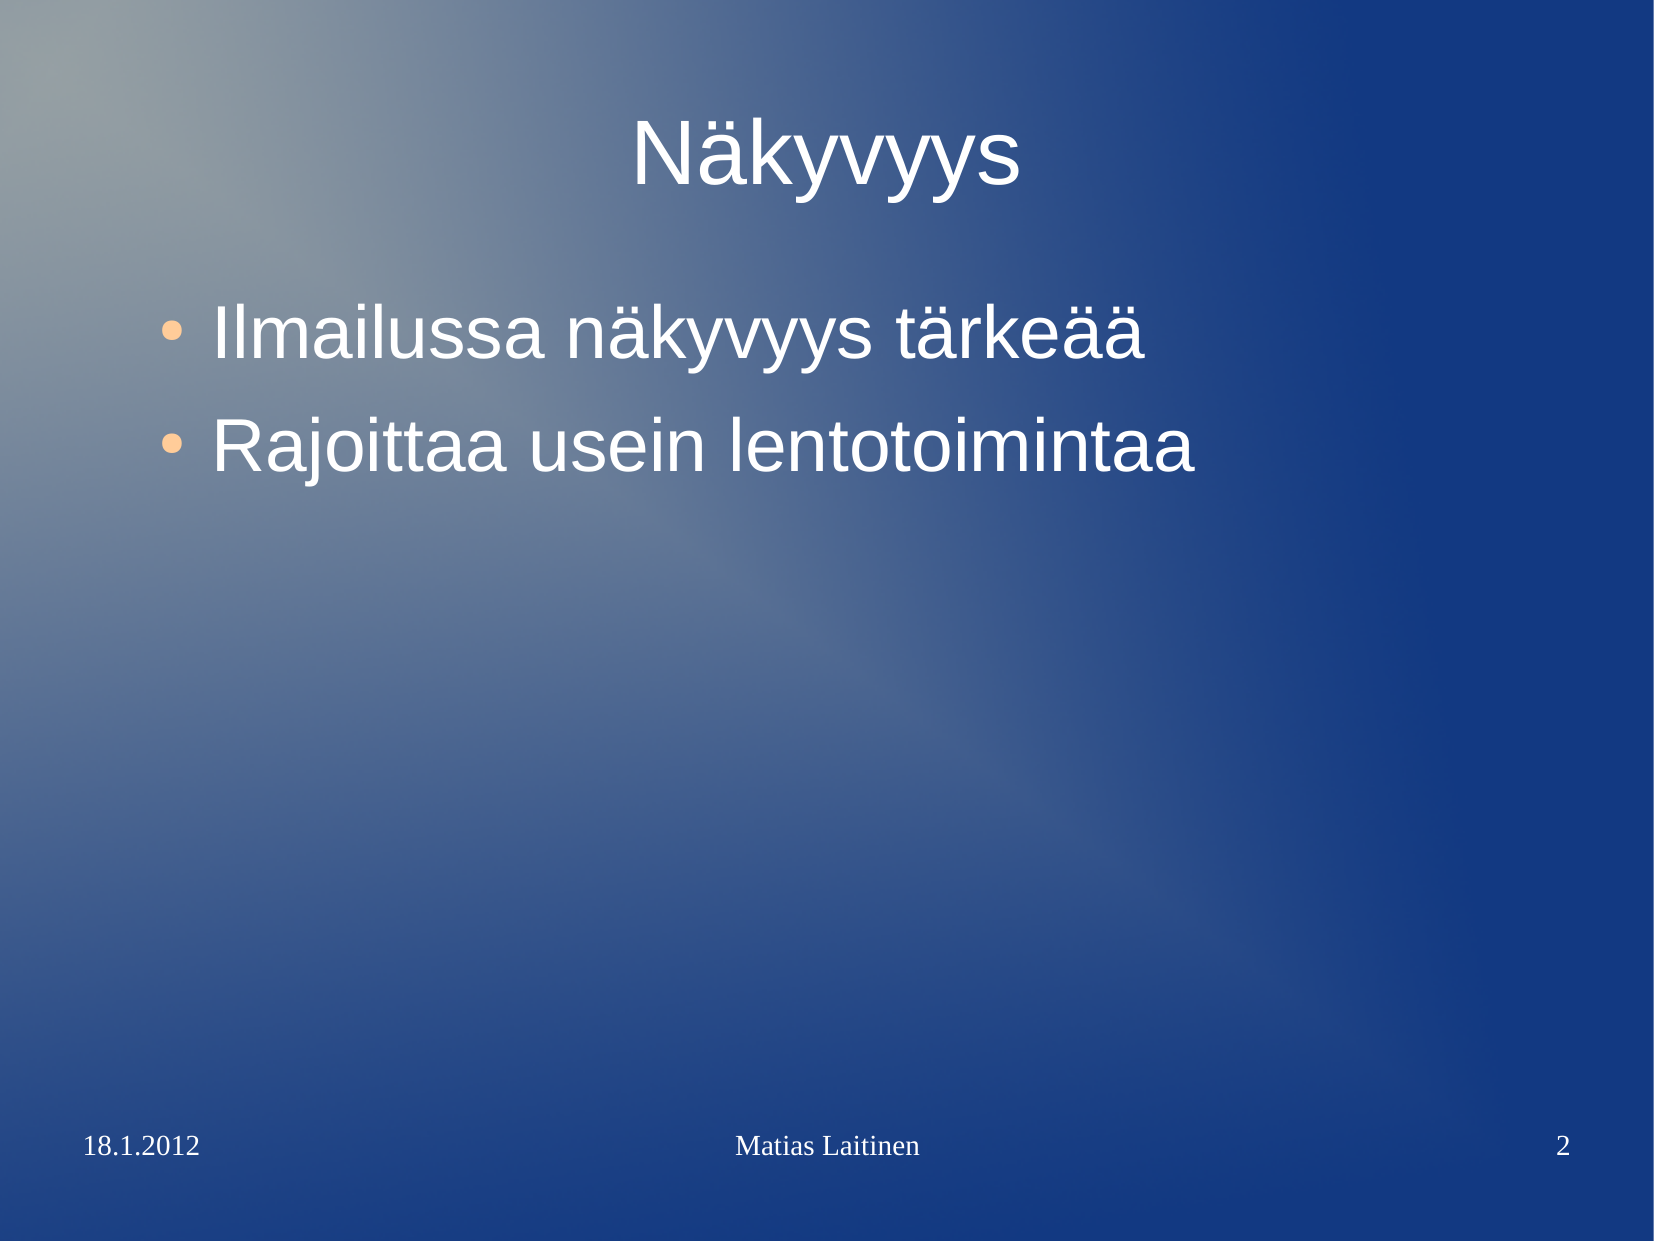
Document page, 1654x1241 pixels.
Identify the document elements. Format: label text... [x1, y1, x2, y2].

list [82, 290, 1571, 1109]
title Näkyvyys [82, 49, 1571, 257]
picture [0, 0, 1654, 1241]
